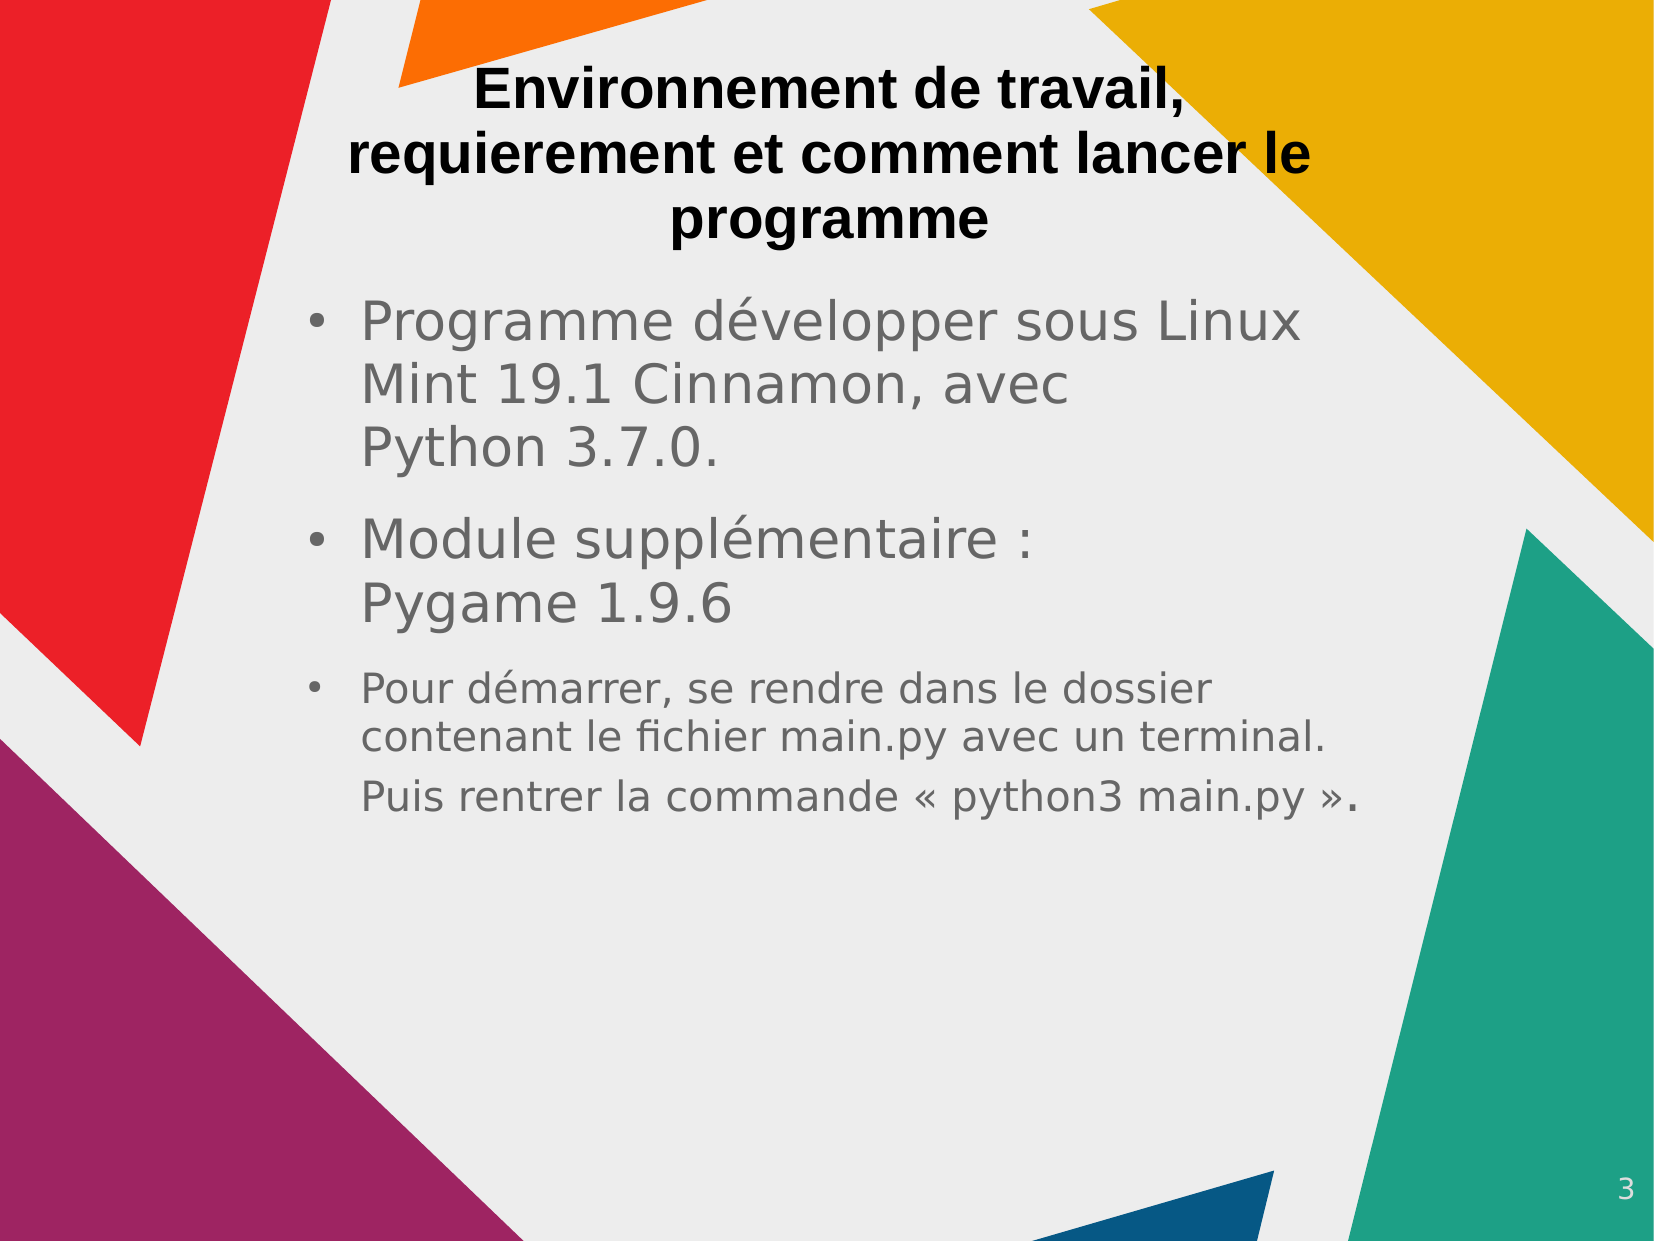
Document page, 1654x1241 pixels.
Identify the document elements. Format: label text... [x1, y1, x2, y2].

list Programme développer sous Linux Mint 19.1 Cinnamon, avec Python 3.7.0. Module supplémentaire : Pygame 1.9.6 Pour démarrer, se rendre dans le dossier contenant le fichier main.py avec un terminal. Puis rentrer la commande « python3 main.py ». [289, 290, 1372, 1090]
title Environnement de travail, requierement et comment lancer le programme [289, 49, 1372, 257]
